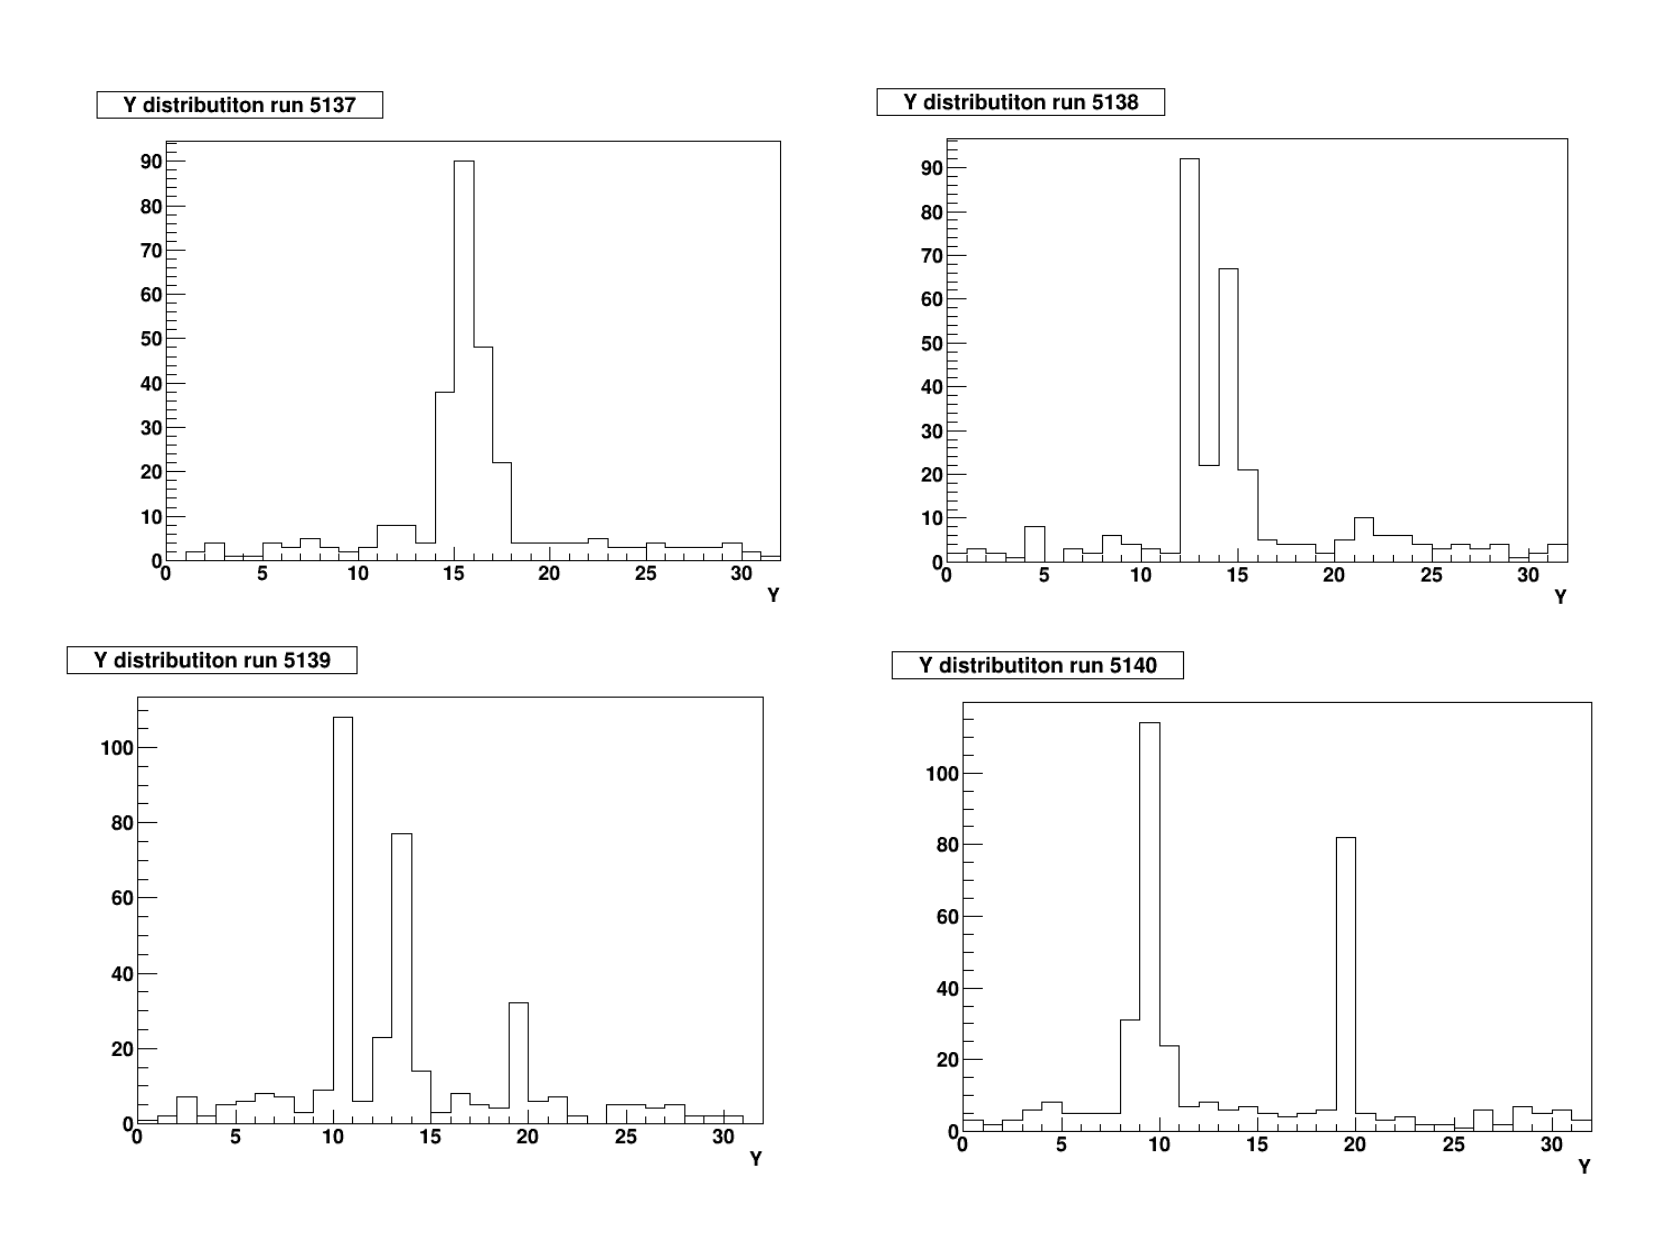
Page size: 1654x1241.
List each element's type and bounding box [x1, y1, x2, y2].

picture [885, 649, 1654, 1186]
picture [870, 86, 1645, 616]
picture [60, 644, 841, 1177]
picture [90, 89, 857, 613]
